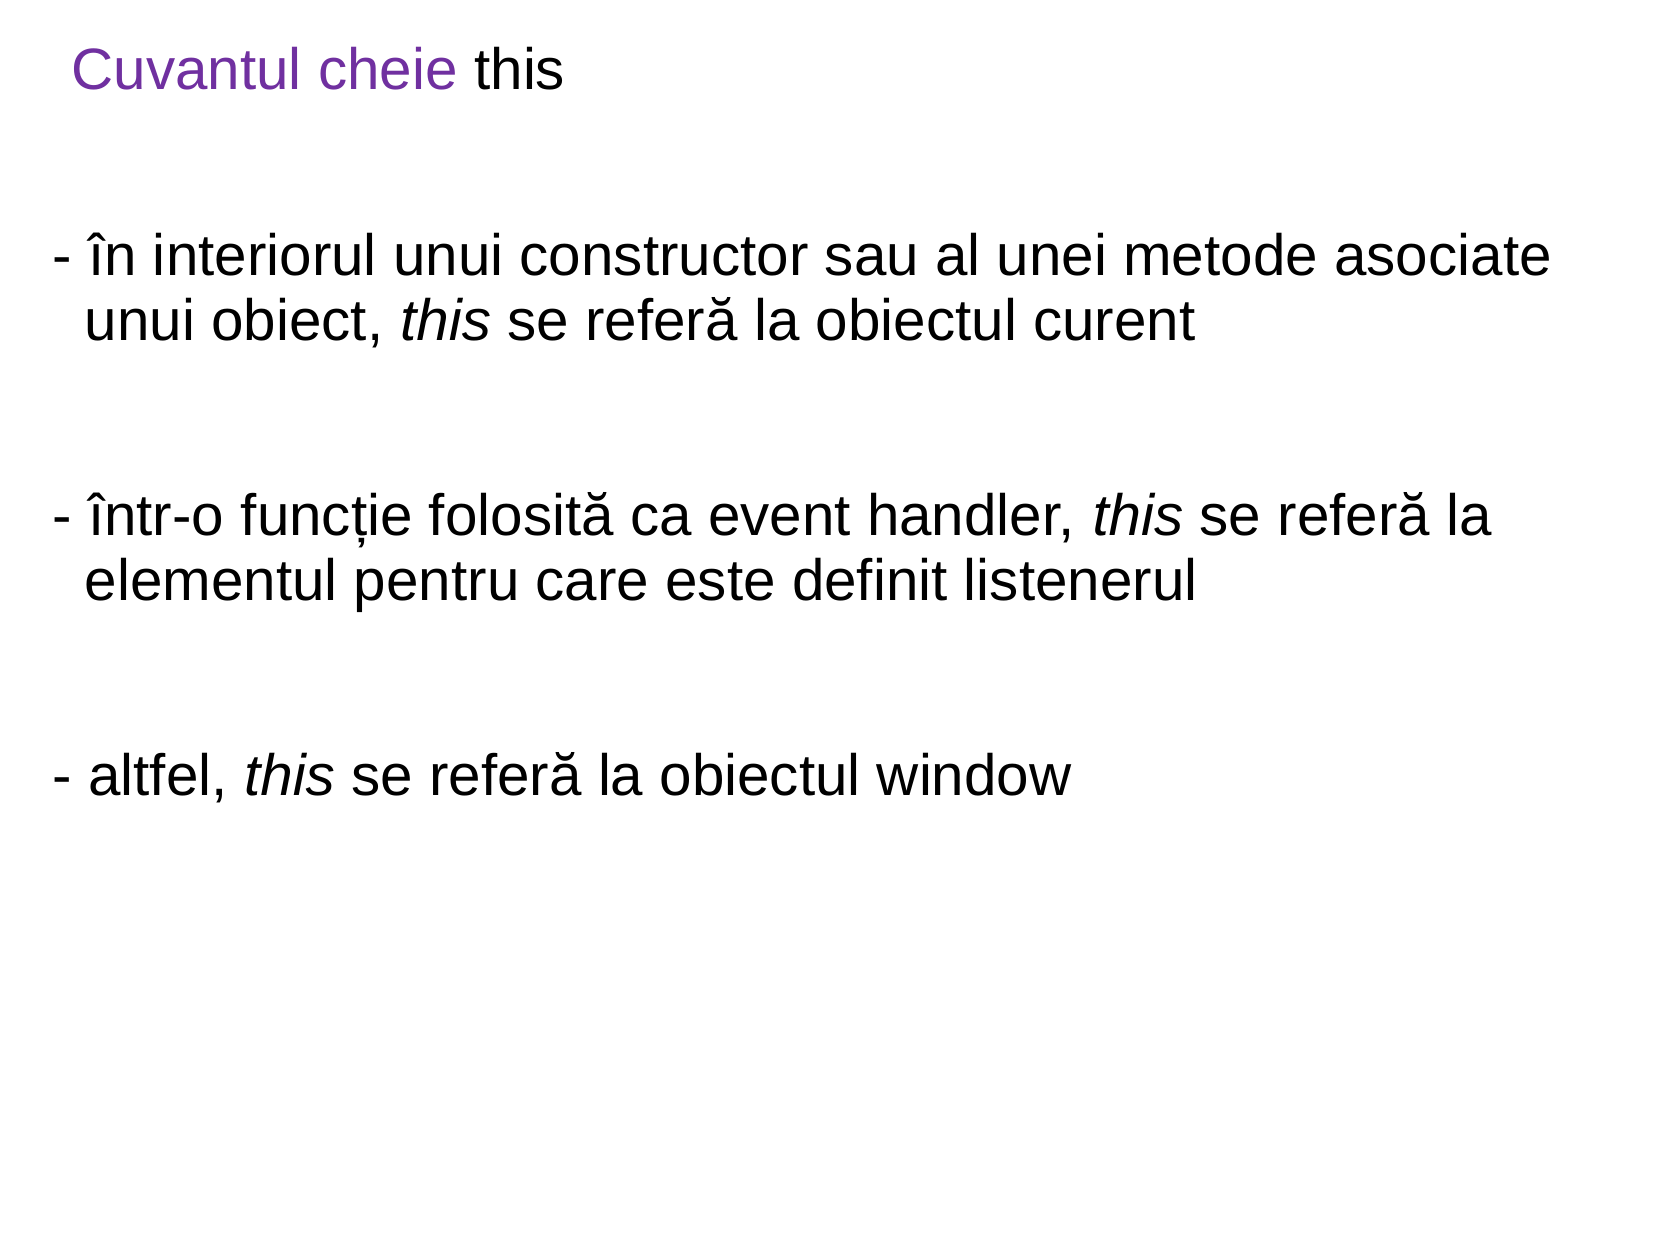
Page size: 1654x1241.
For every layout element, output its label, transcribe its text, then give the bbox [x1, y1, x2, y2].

text_box Cuvantul cheie this [24, 23, 1654, 404]
text_box - în interiorul unui constructor sau al unei metode asociate unui obiect, this se referă la obiectul curent - într-o funcție folosită ca event handler, this se referă la elementul pentru care este definit listenerul - altfel, this se referă la obiectul window [37, 215, 1571, 816]
